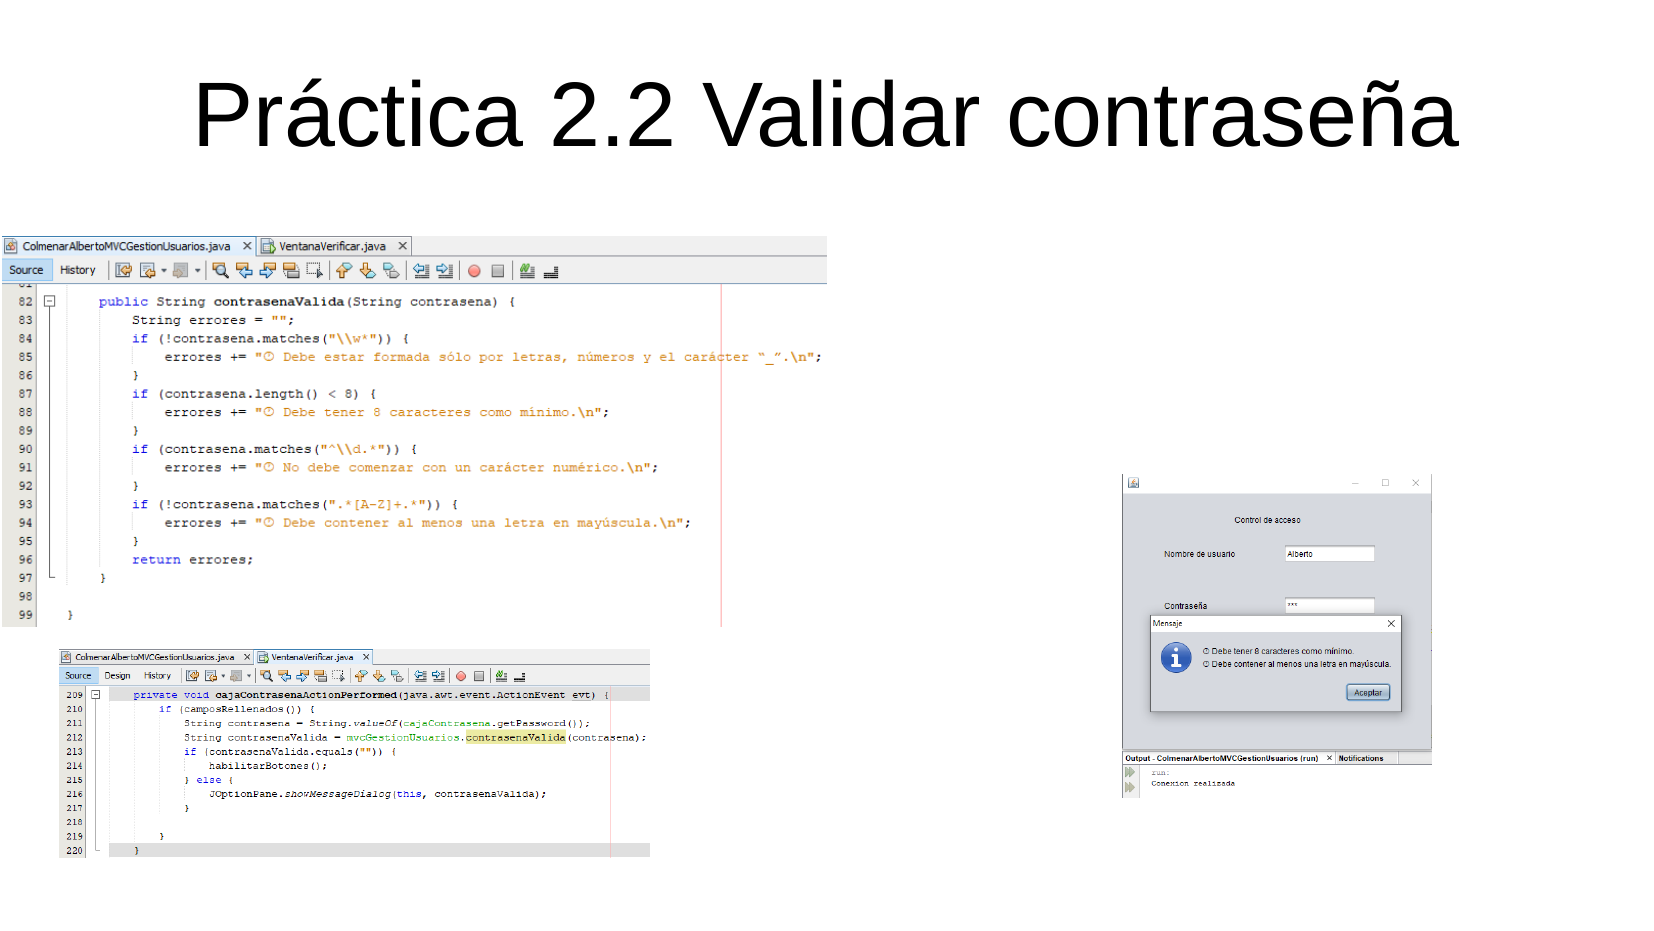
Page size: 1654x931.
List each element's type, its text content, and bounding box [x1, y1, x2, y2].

picture [2, 236, 827, 627]
title Práctica 2.2 Validar contraseña [82, 37, 1571, 193]
picture [59, 649, 650, 858]
picture [1122, 474, 1432, 798]
